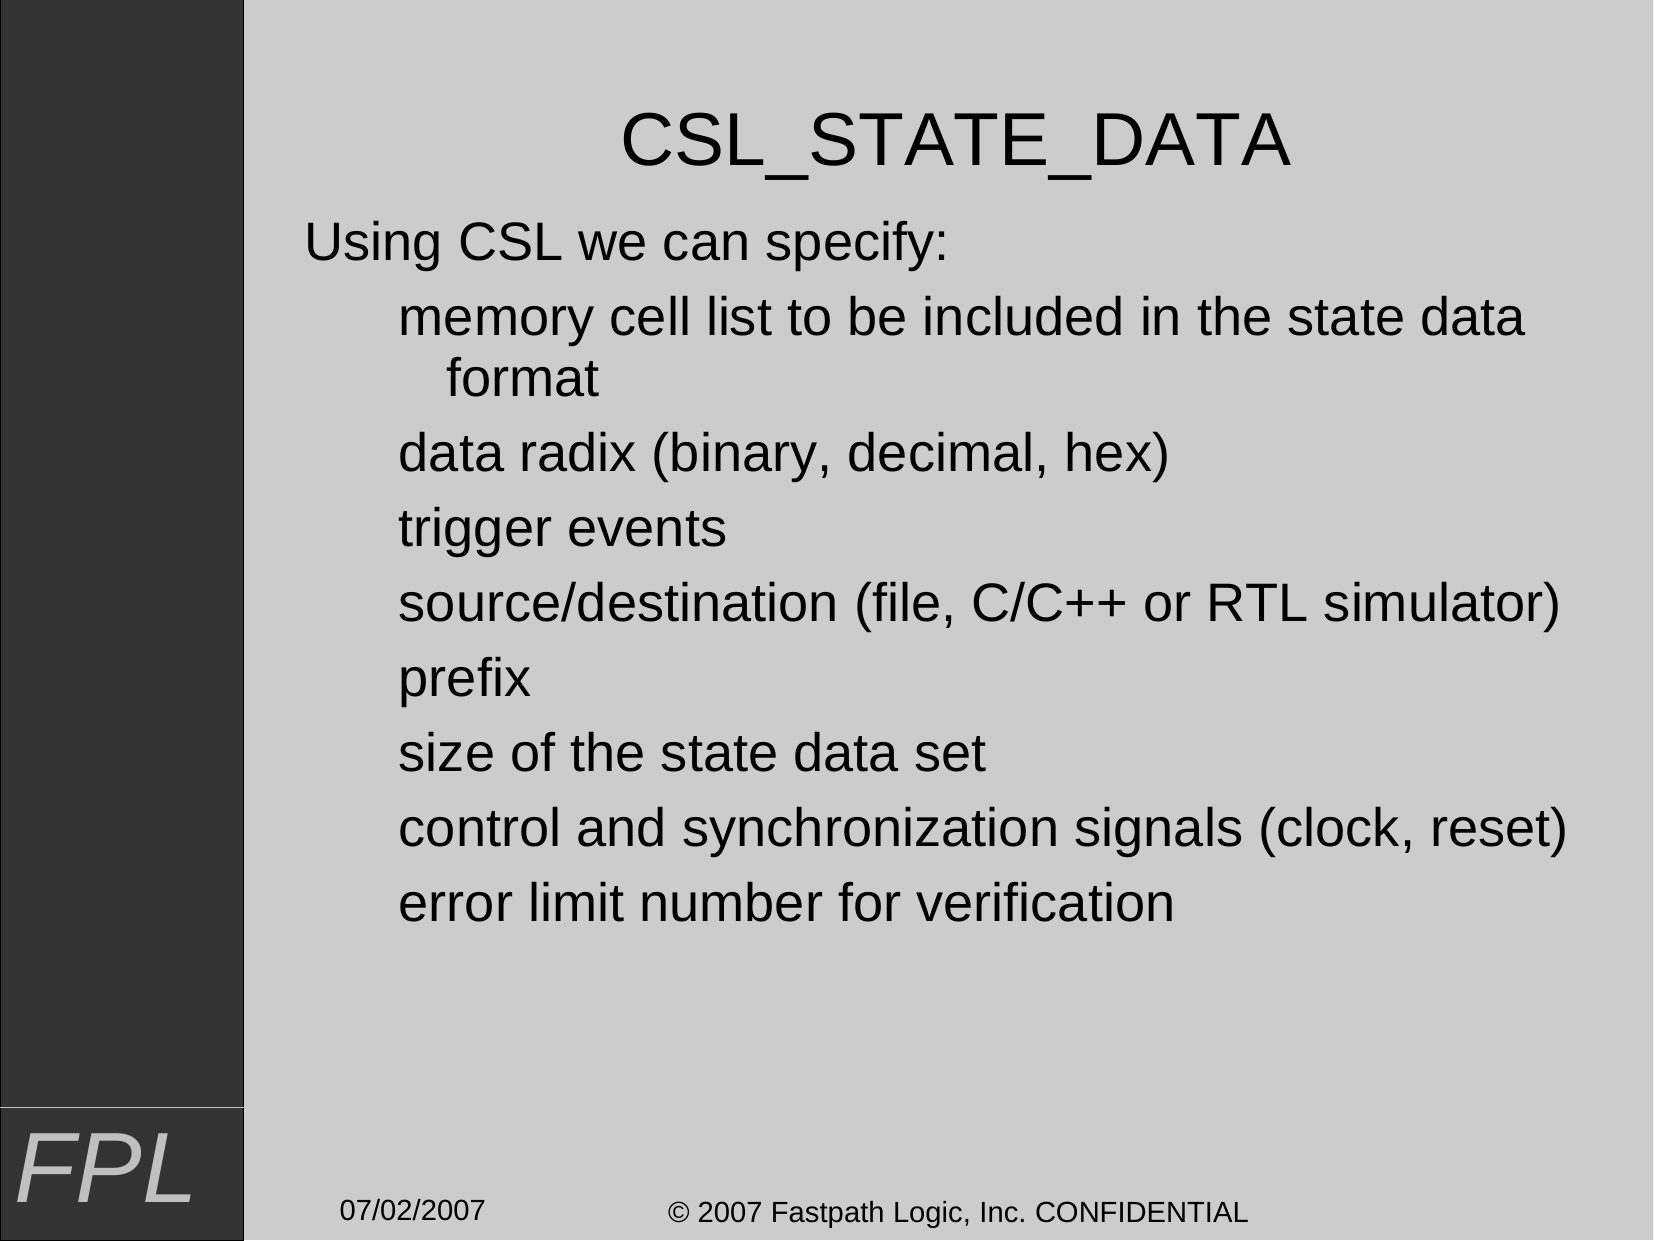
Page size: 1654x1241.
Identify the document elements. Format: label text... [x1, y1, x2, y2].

list Using CSL we can specify: memory cell list to be included in the state data format data radix (binary, decimal, hex) trigger events source/destination (file, C/C++ or RTL simulator) prefix size of the state data set control and synchronization signals (clock, reset) error limit number for verification [304, 211, 1617, 1214]
title CSL_STATE_DATA [405, 31, 1508, 211]
